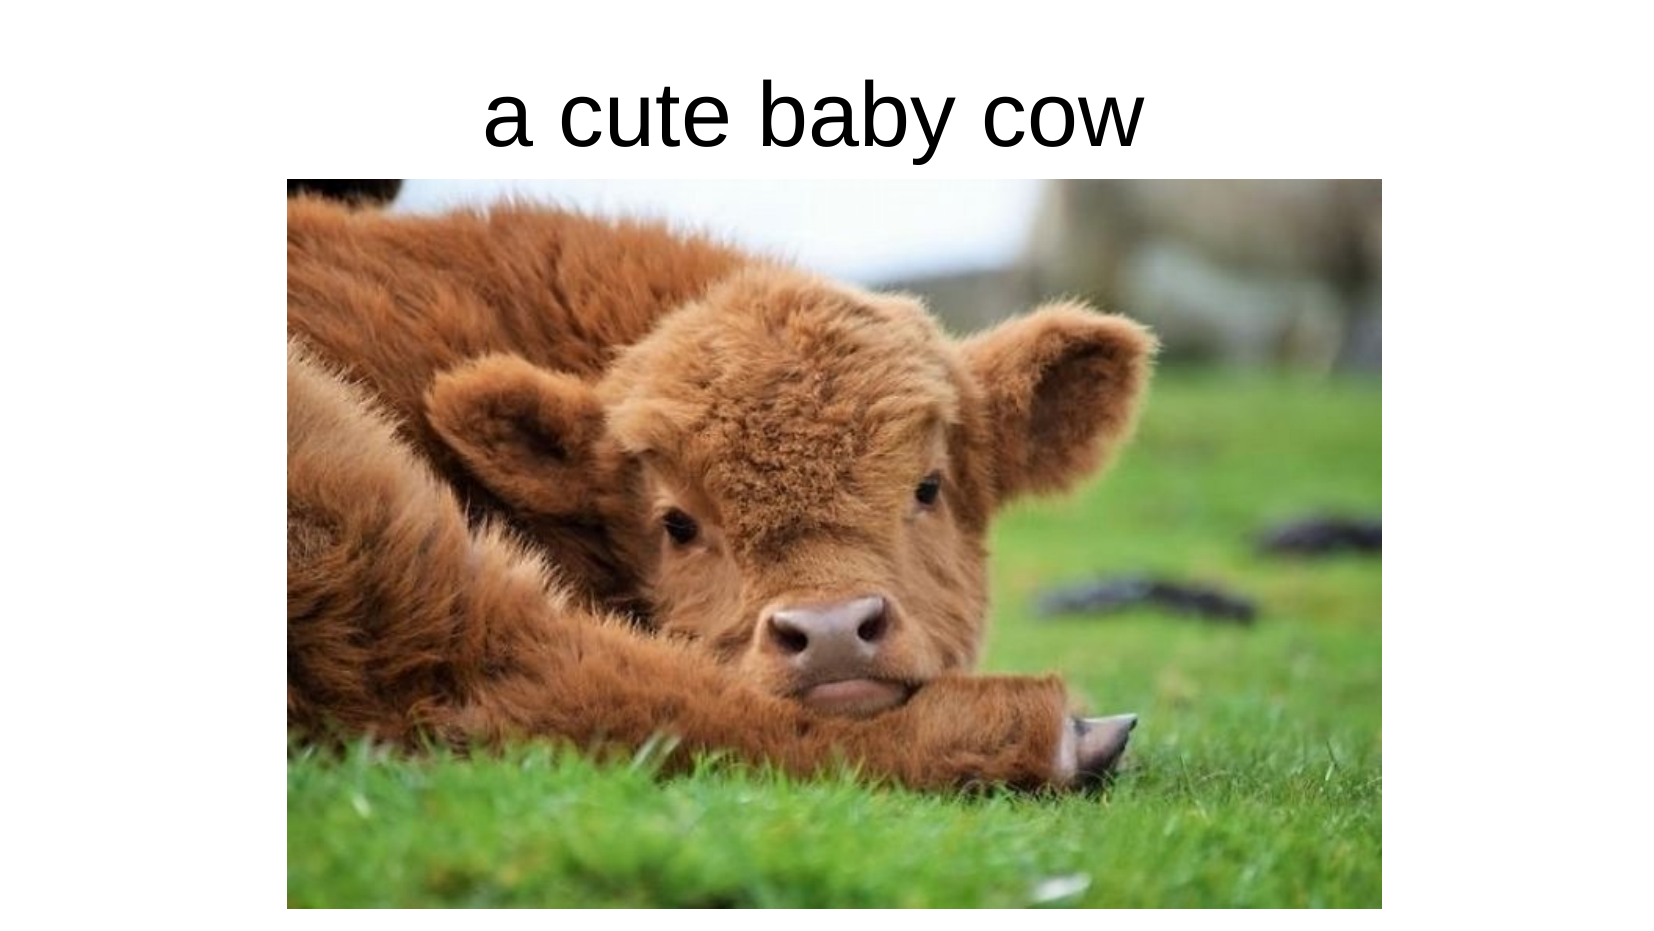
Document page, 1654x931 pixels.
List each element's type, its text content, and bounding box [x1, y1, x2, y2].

picture [287, 179, 1382, 909]
title a cute baby cow [82, 37, 1571, 193]
